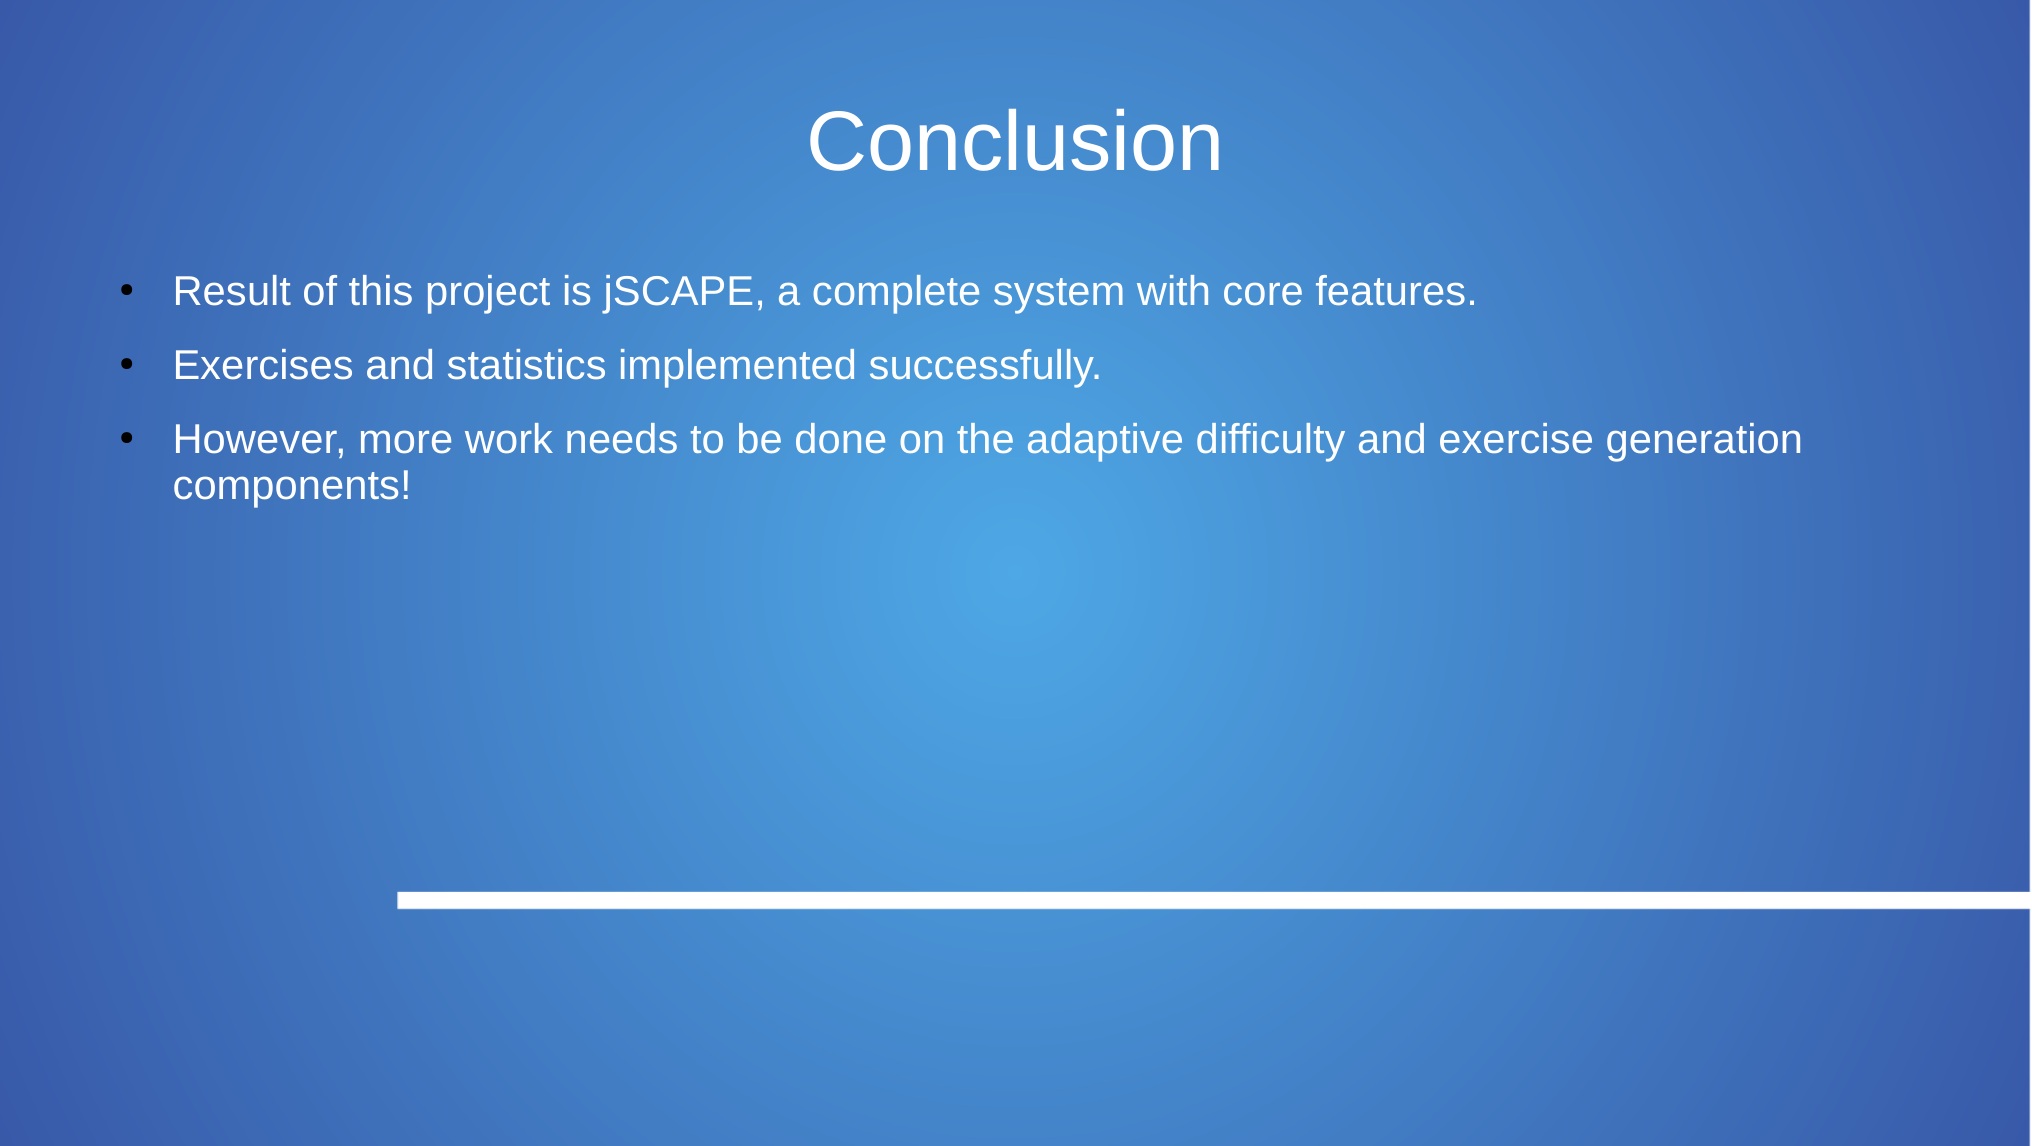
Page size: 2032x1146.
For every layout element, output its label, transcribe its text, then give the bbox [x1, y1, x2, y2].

picture [0, 0, 2032, 1146]
title Conclusion [101, 45, 1930, 237]
list Result of this project is jSCAPE, a complete system with core features. Exercises and statistics implemented successfully. However, more work needs to be done on the adaptive difficulty and exercise generation components! [101, 268, 1930, 933]
